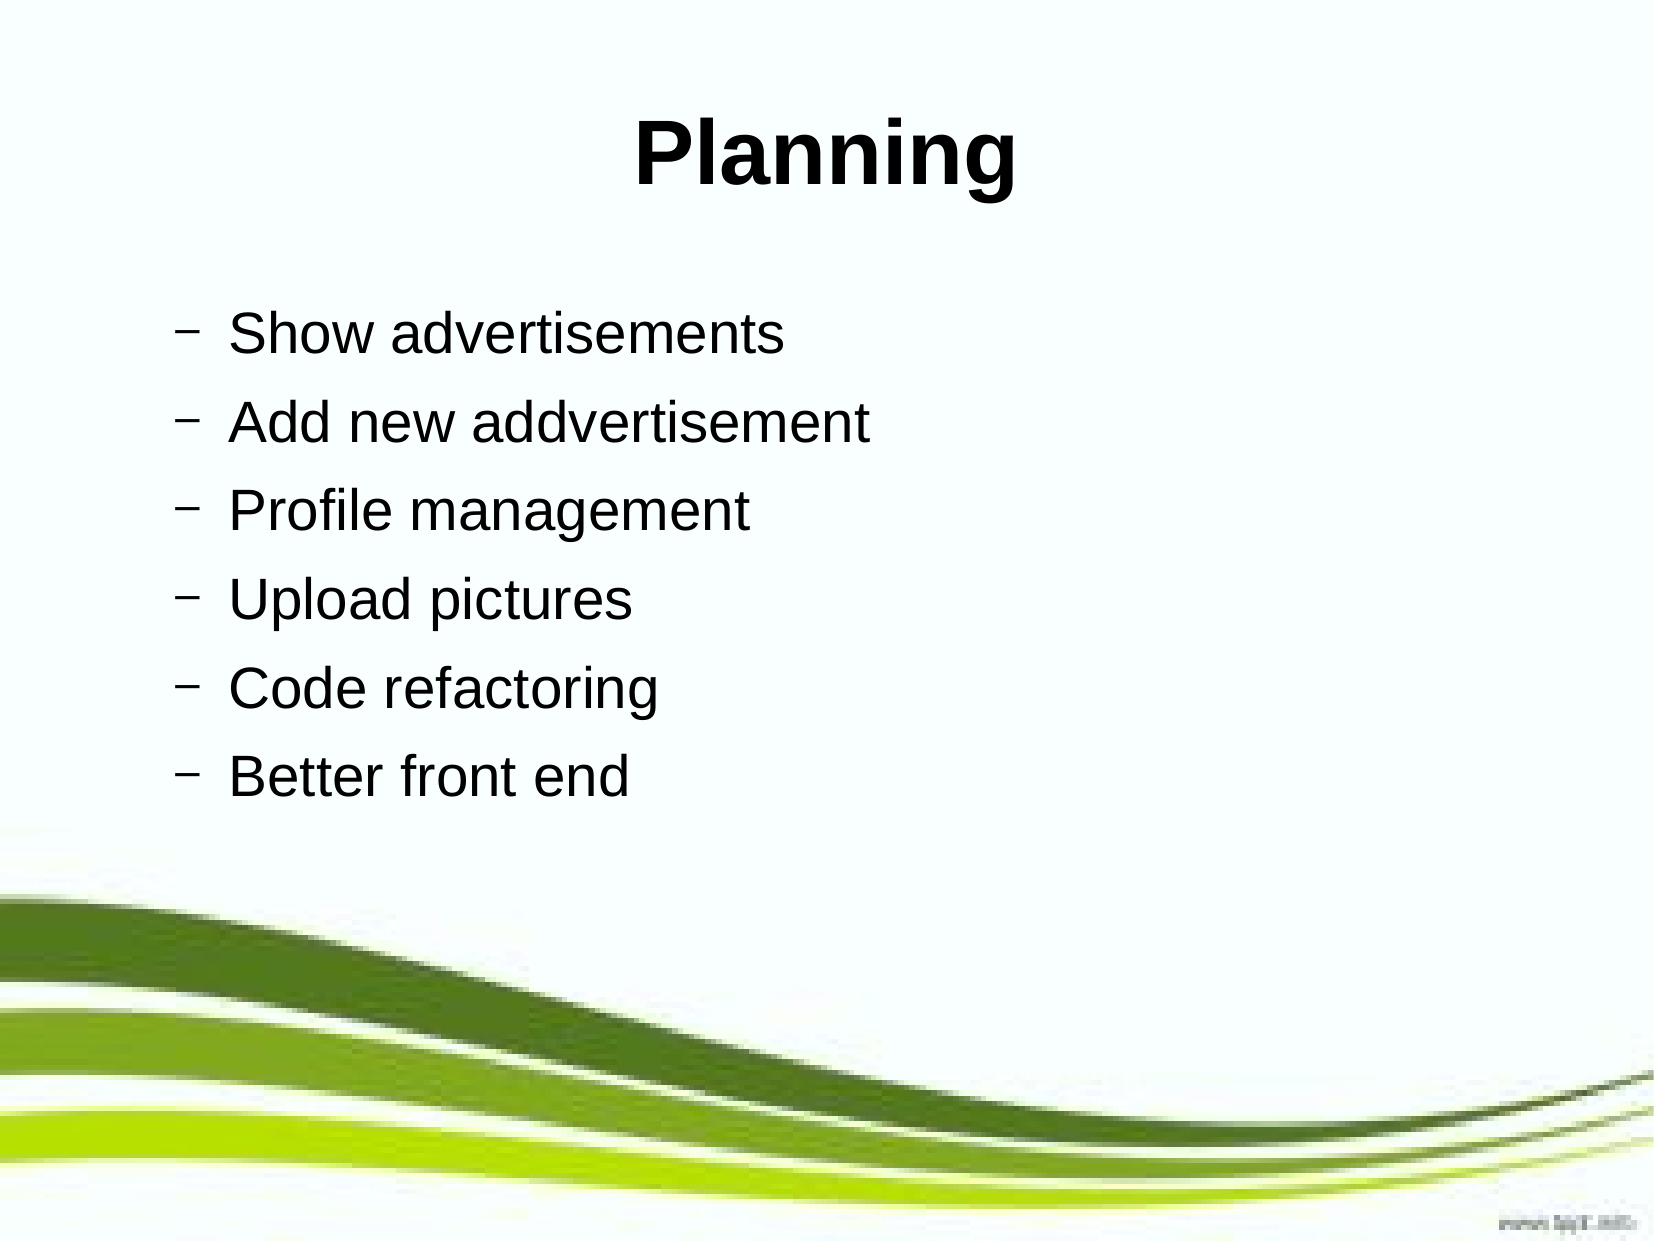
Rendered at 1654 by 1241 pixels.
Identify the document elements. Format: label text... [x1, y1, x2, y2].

picture [0, 0, 1654, 1241]
list Show advertisements Add new addvertisement Profile management Upload pictures Code refactoring Better front end [86, 300, 1576, 1021]
title Planning [82, 49, 1571, 257]
